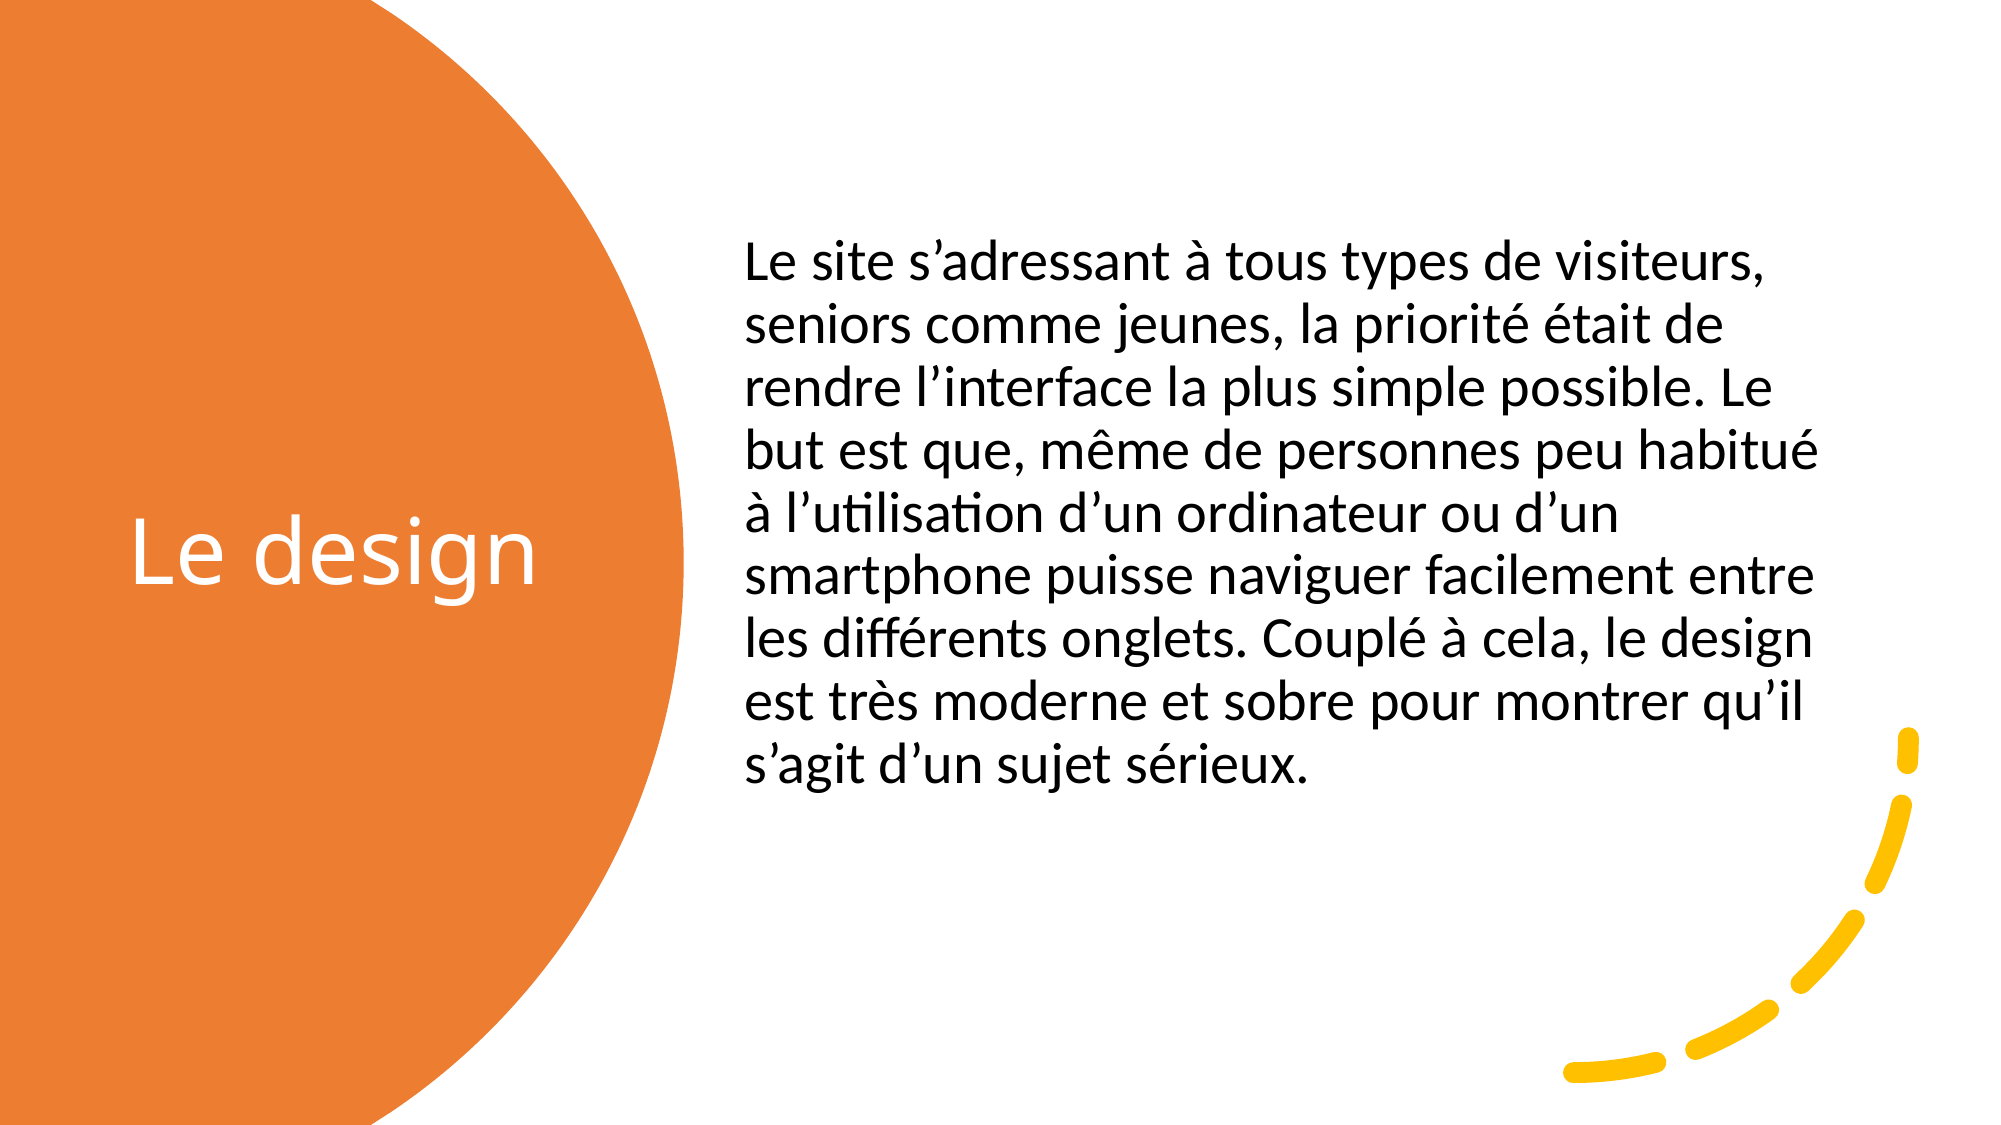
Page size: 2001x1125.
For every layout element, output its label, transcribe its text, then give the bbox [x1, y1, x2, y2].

text_box [0, 0, 2000, 1125]
list Le site s’adressant à tous types de visiteurs, seniors comme jeunes, la priorité était de rendre l’interface la plus simple possible. Le but est que, même de personnes peu habitué à l’utilisation d’un ordinateur ou d’un smartphone puisse naviguer facilement entre les différents onglets. Couplé à cela, le design est très moderne et sobre pour montrer qu’il s’agit d’un sujet sérieux. [729, 97, 1863, 1014]
title Le design [112, 189, 638, 922]
